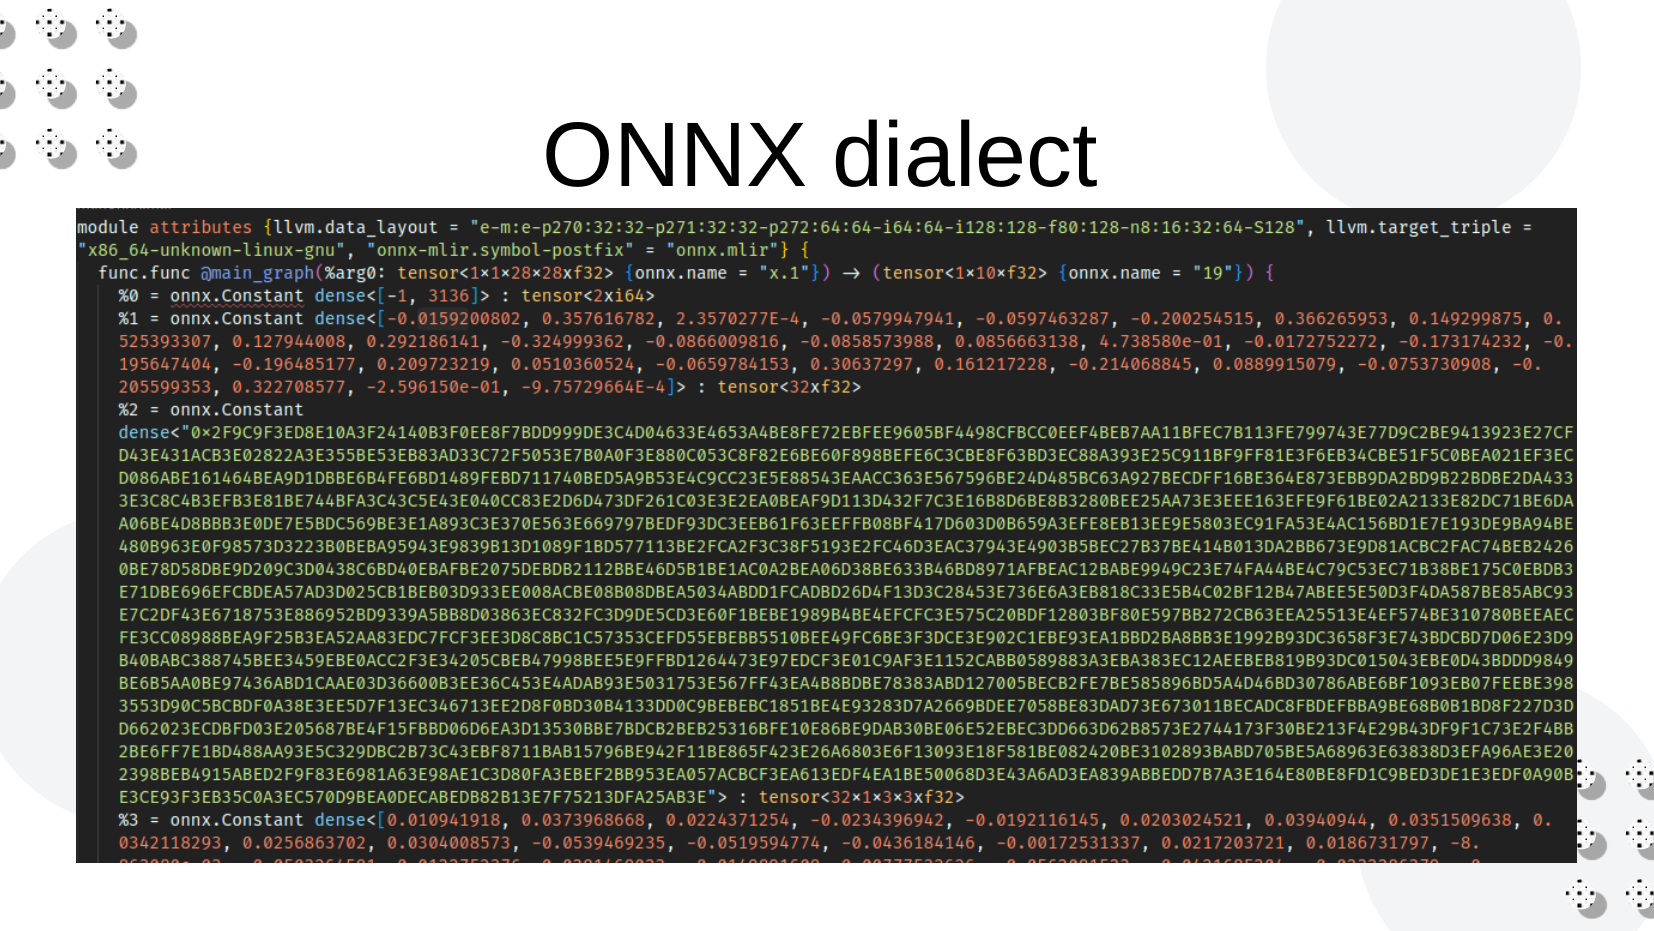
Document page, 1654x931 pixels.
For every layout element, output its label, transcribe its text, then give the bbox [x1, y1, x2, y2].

picture [97, 68, 124, 76]
picture [35, 128, 67, 159]
picture [0, 131, 7, 156]
picture [1625, 819, 1654, 850]
title ONNX dialect [76, 76, 1565, 208]
picture [1565, 879, 1596, 910]
picture [35, 8, 66, 39]
picture [1625, 879, 1654, 910]
picture [95, 8, 126, 39]
picture [76, 208, 1596, 863]
picture [1625, 759, 1654, 790]
picture [0, 71, 6, 96]
picture [0, 11, 6, 36]
picture [35, 68, 66, 99]
